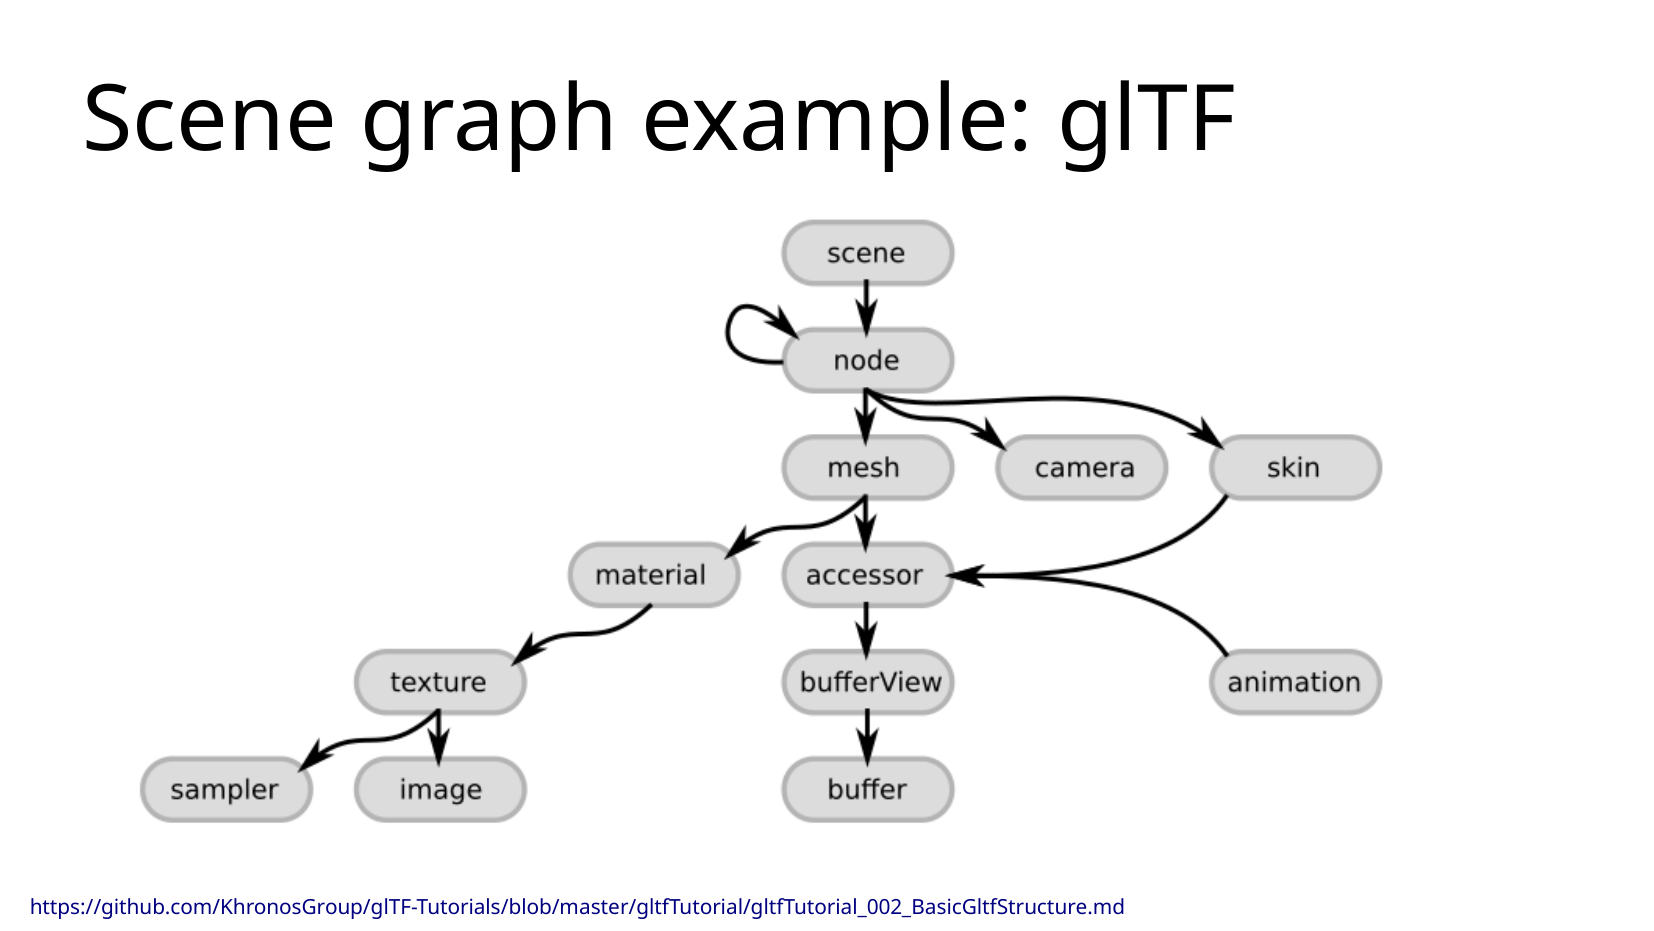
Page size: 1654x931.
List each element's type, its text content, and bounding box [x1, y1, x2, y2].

text_box https://github.com/KhronosGroup/glTF-Tutorials/blob/master/gltfTutorial/gltfTutorial_002_BasicGltfStructure.md [15, 885, 884, 926]
picture [120, 209, 1417, 834]
title Scene graph example: glTF [82, 37, 1571, 193]
